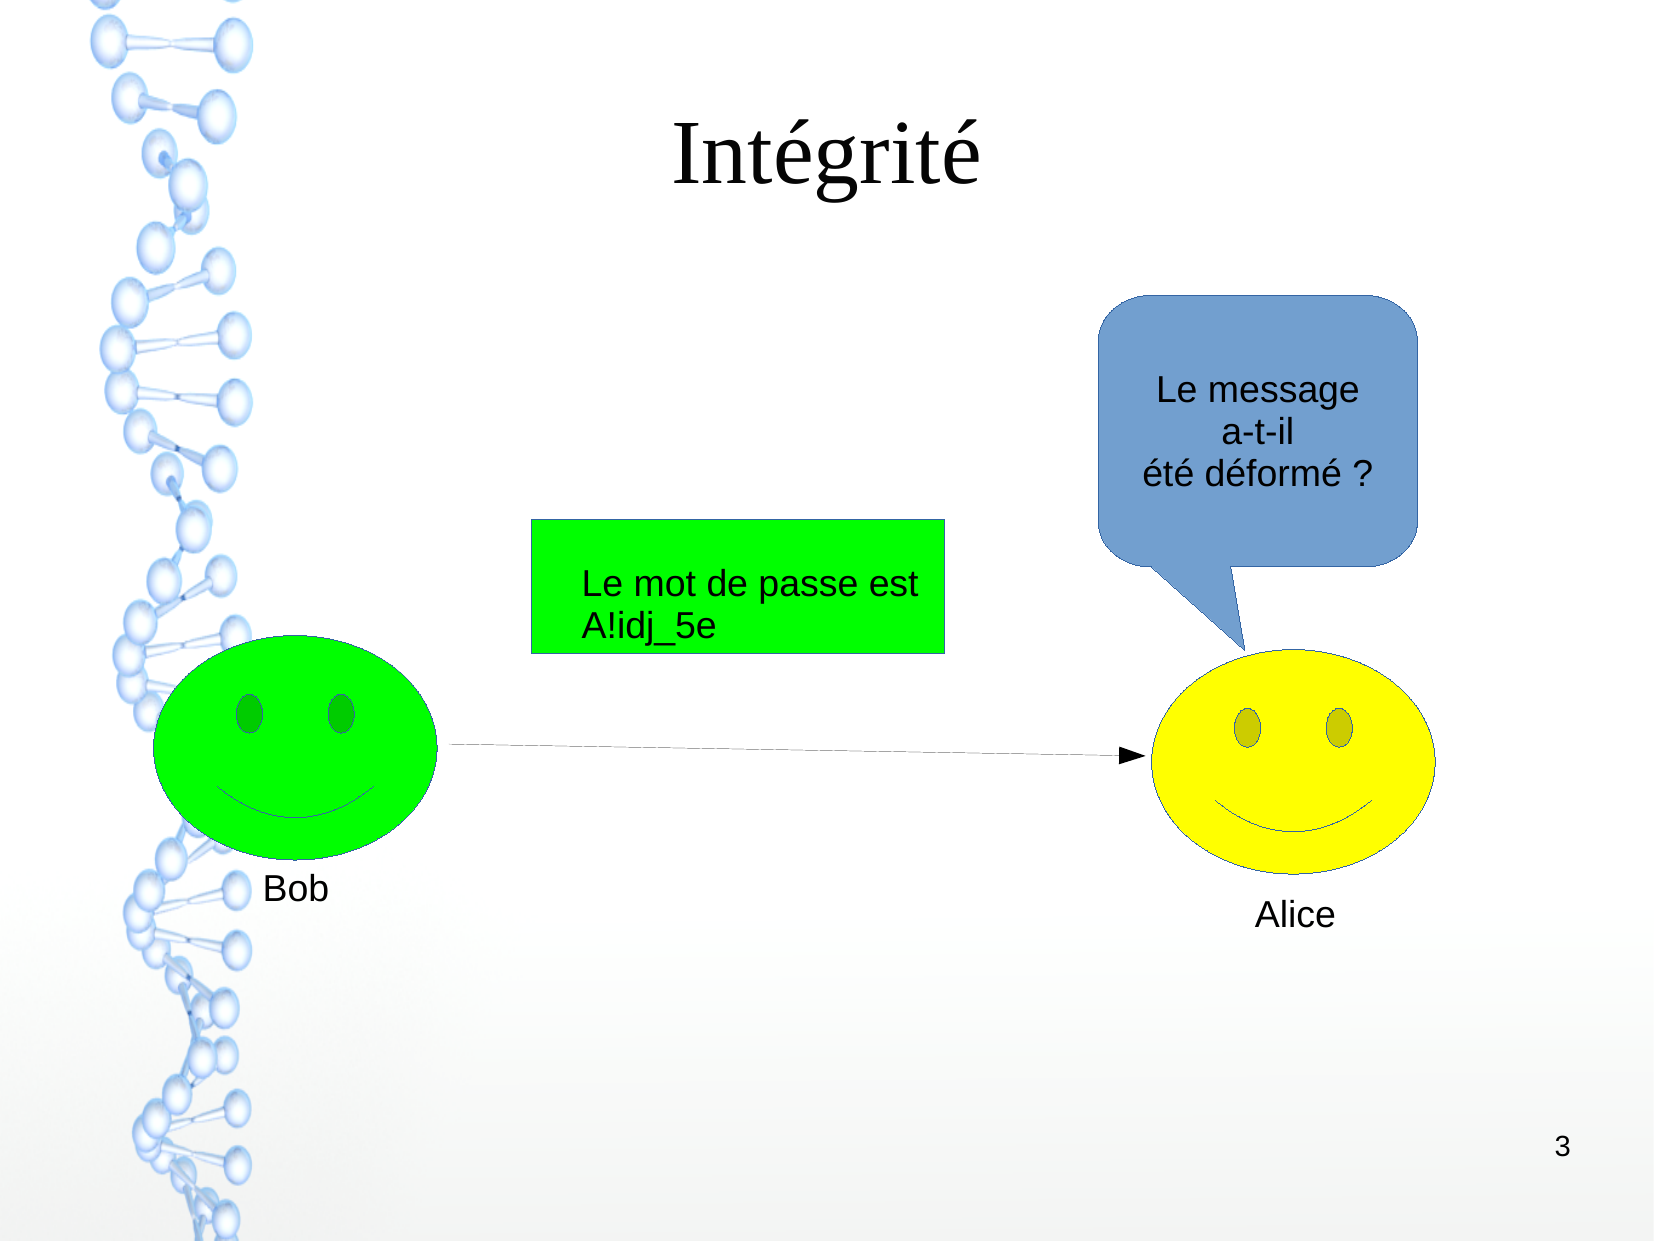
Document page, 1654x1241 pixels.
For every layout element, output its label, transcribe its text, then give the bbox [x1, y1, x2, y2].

text_box Alice [1240, 885, 1382, 945]
title Intégrité [82, 49, 1571, 257]
text_box Le mot de passe est A!idj_5e [566, 555, 934, 654]
text_box [1151, 649, 1436, 875]
text_box Le message a-t-il été déformé ? [1098, 295, 1418, 651]
picture [0, 0, 1654, 1241]
text_box Bob [248, 859, 355, 917]
text_box [153, 635, 438, 859]
text_box [531, 519, 945, 654]
